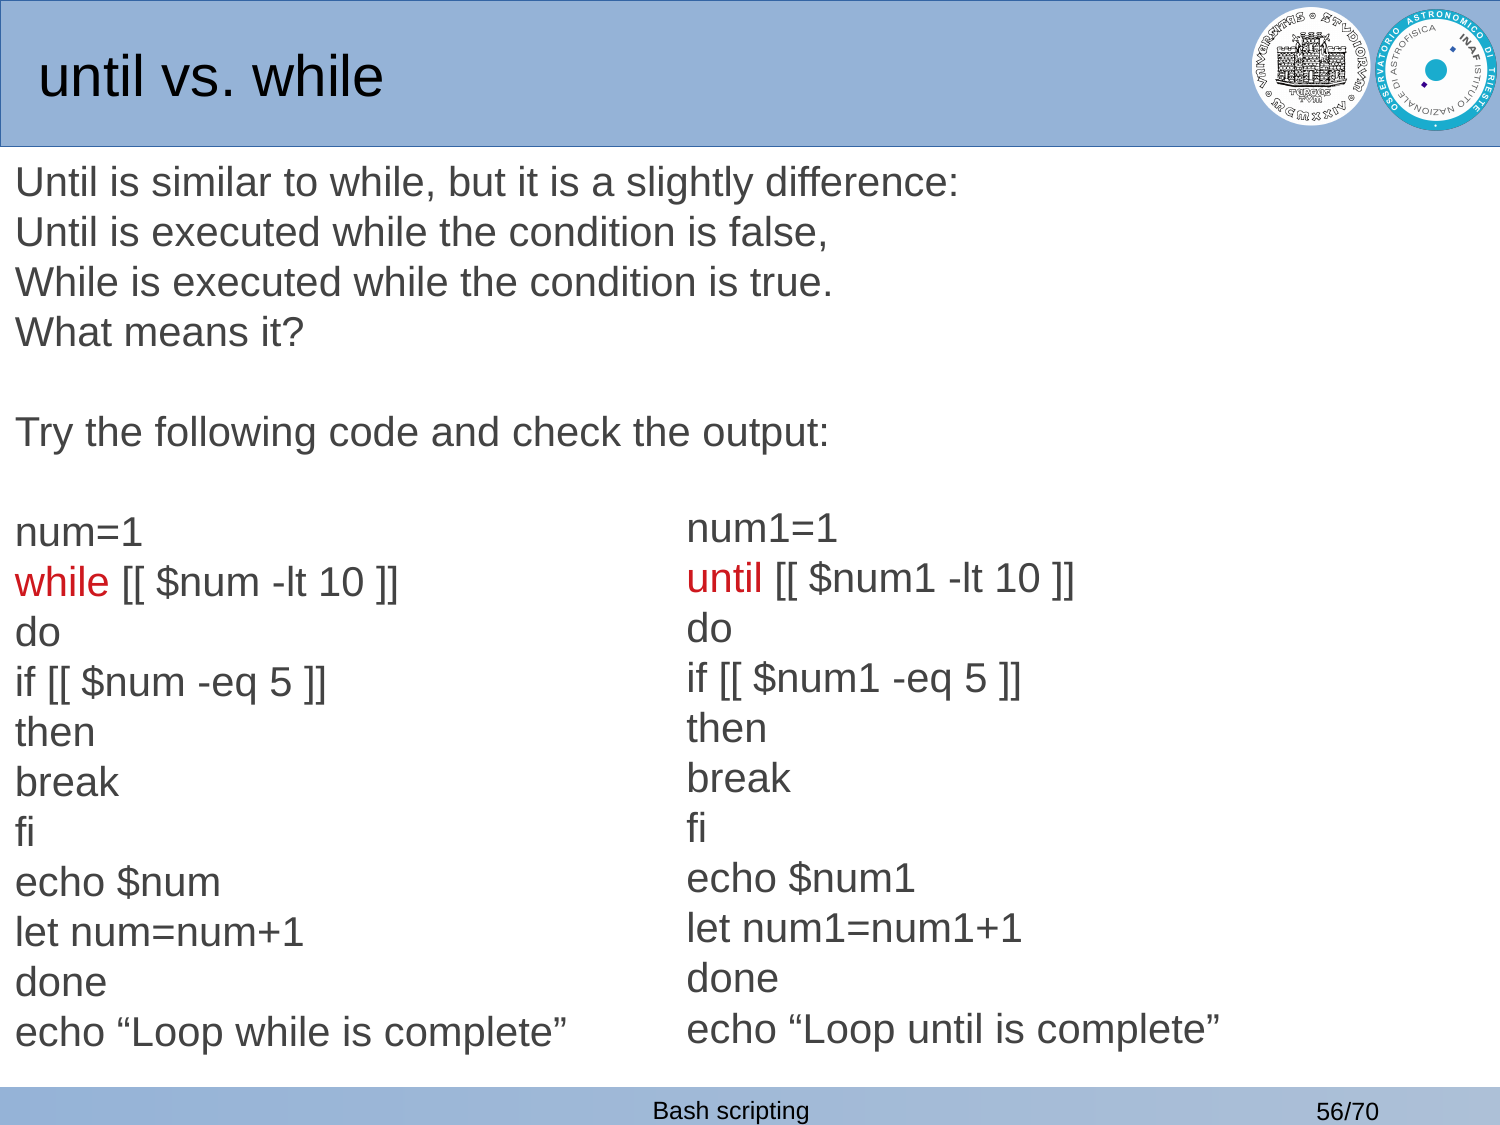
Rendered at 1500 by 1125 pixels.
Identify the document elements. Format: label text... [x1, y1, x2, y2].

text_box until vs. while [5, 5, 1238, 141]
list num1=1 until [[ $num1 -lt 10 ]] do if [[ $num1 -eq 5 ]] then break fi echo $num1 let num1=num1+1 done echo “Loop until is complete” [671, 493, 1300, 1030]
list Until is similar to while, but it is a slightly difference: Until is executed while the condition is false, While is executed while the condition is true. What means it? Try the following code and check the output: num=1 while [[ $num -lt 10 ]] do if [[ $num -eq 5 ]] then break fi echo $num let num=num+1 done echo “Loop while is complete” [0, 146, 1500, 1093]
picture [1252, 0, 1500, 146]
